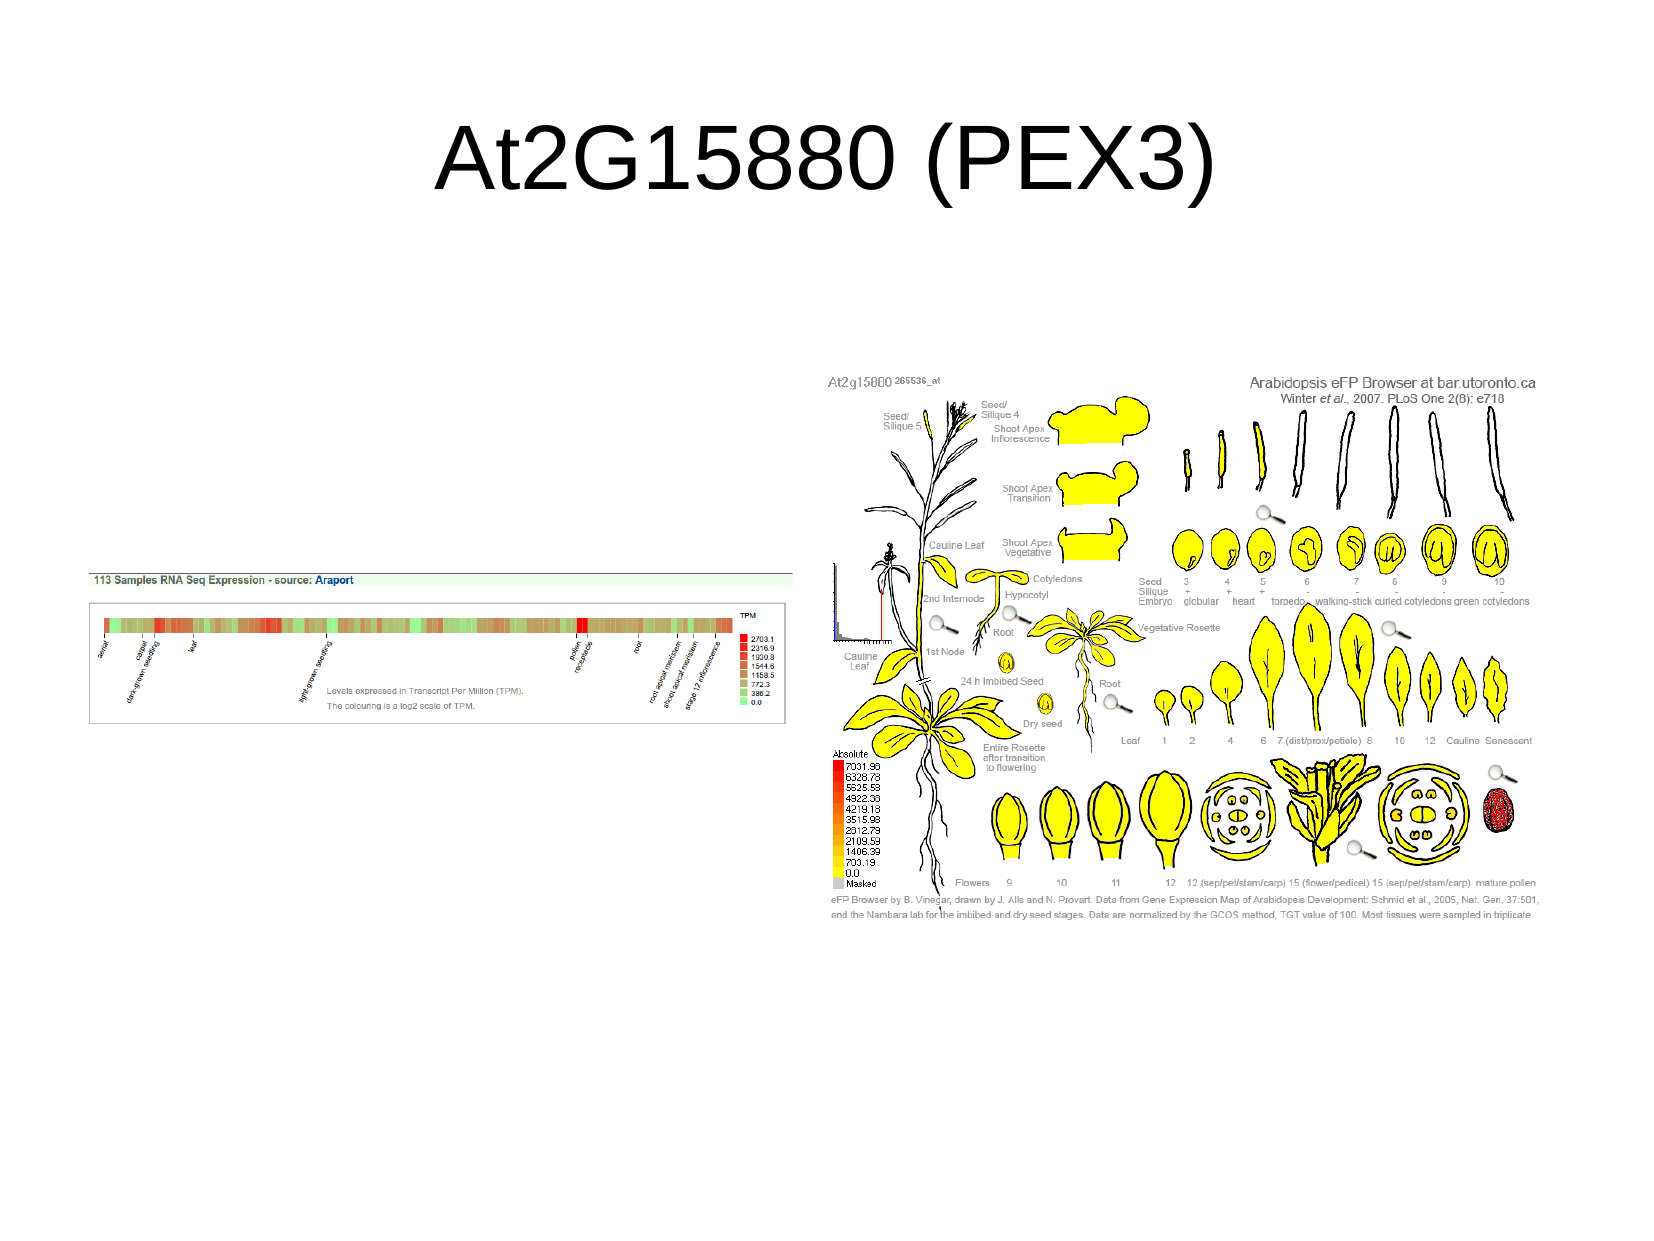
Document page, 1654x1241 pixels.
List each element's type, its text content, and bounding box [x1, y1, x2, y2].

title At2G15880 (PEX3) [82, 49, 1571, 257]
picture [82, 572, 793, 728]
picture [828, 374, 1539, 925]
